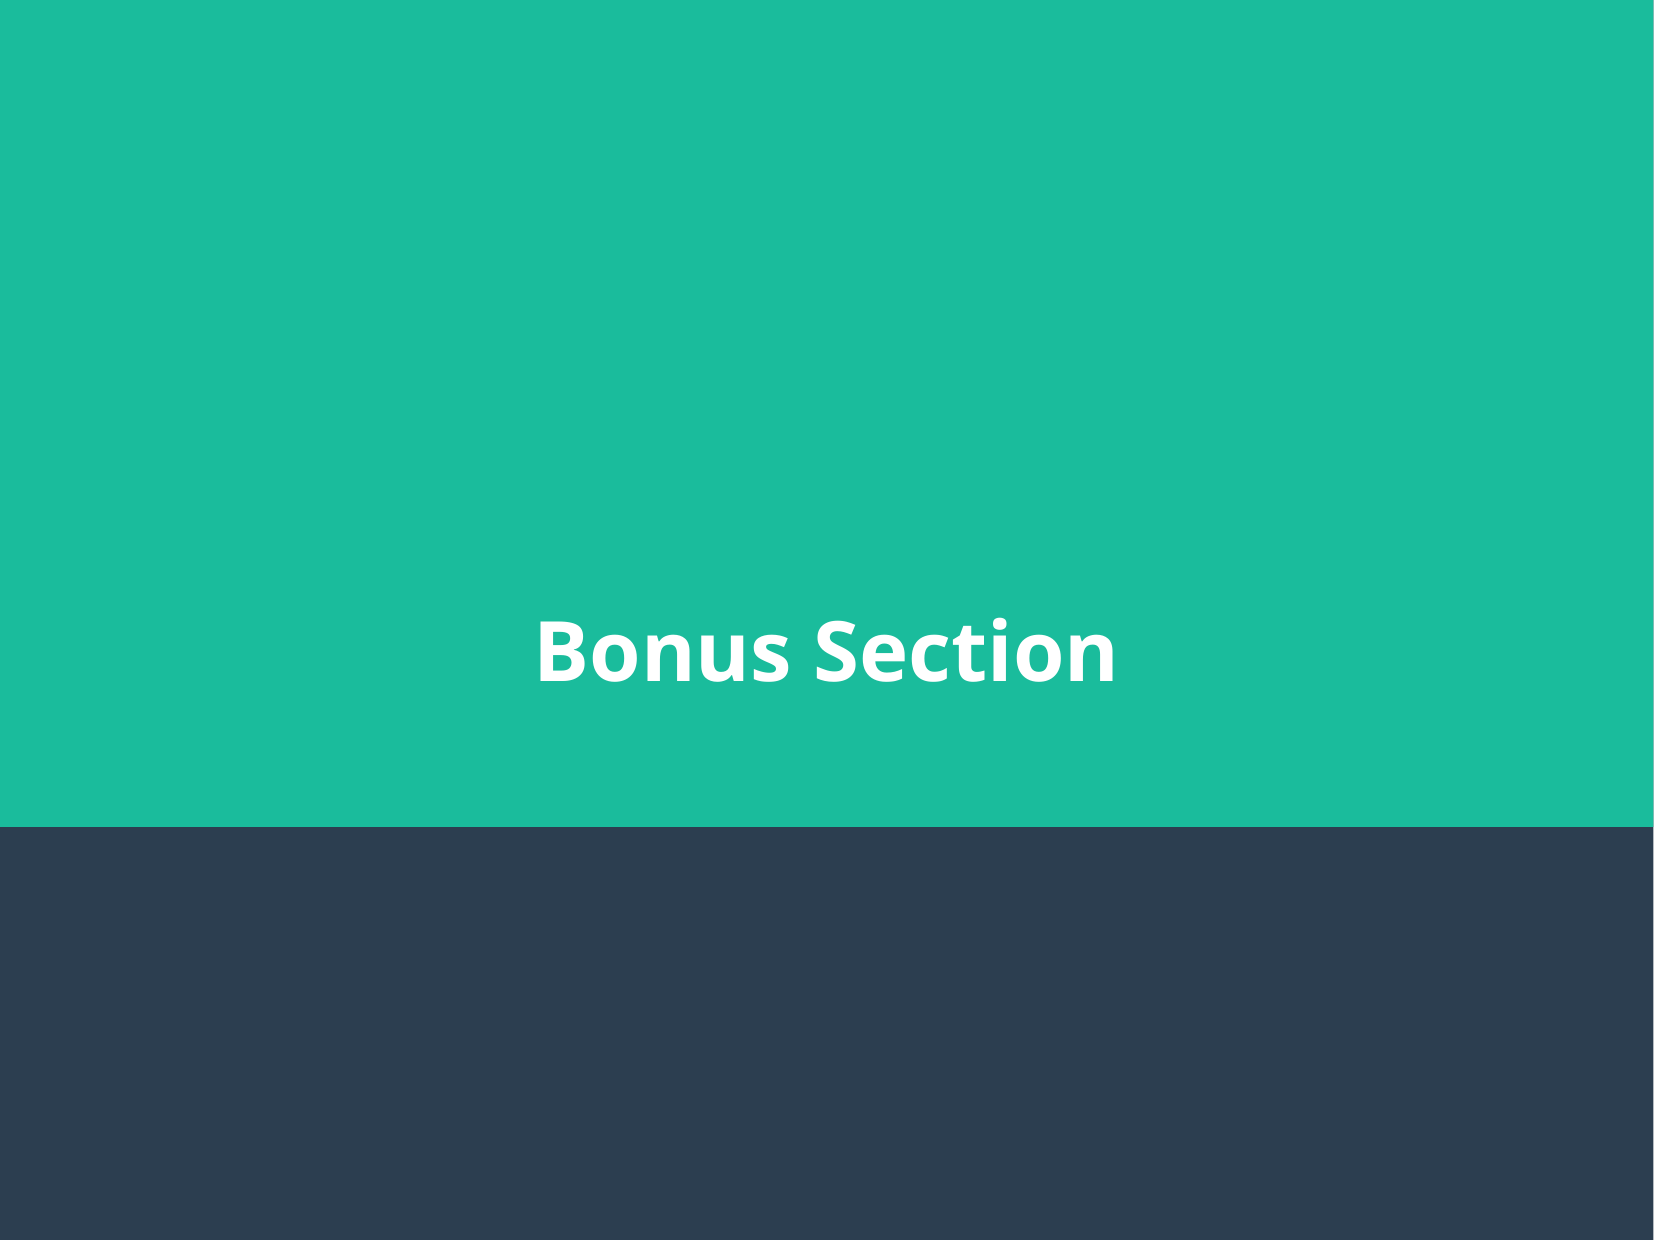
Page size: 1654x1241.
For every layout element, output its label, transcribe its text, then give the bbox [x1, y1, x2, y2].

title Bonus Section [59, 583, 1595, 814]
